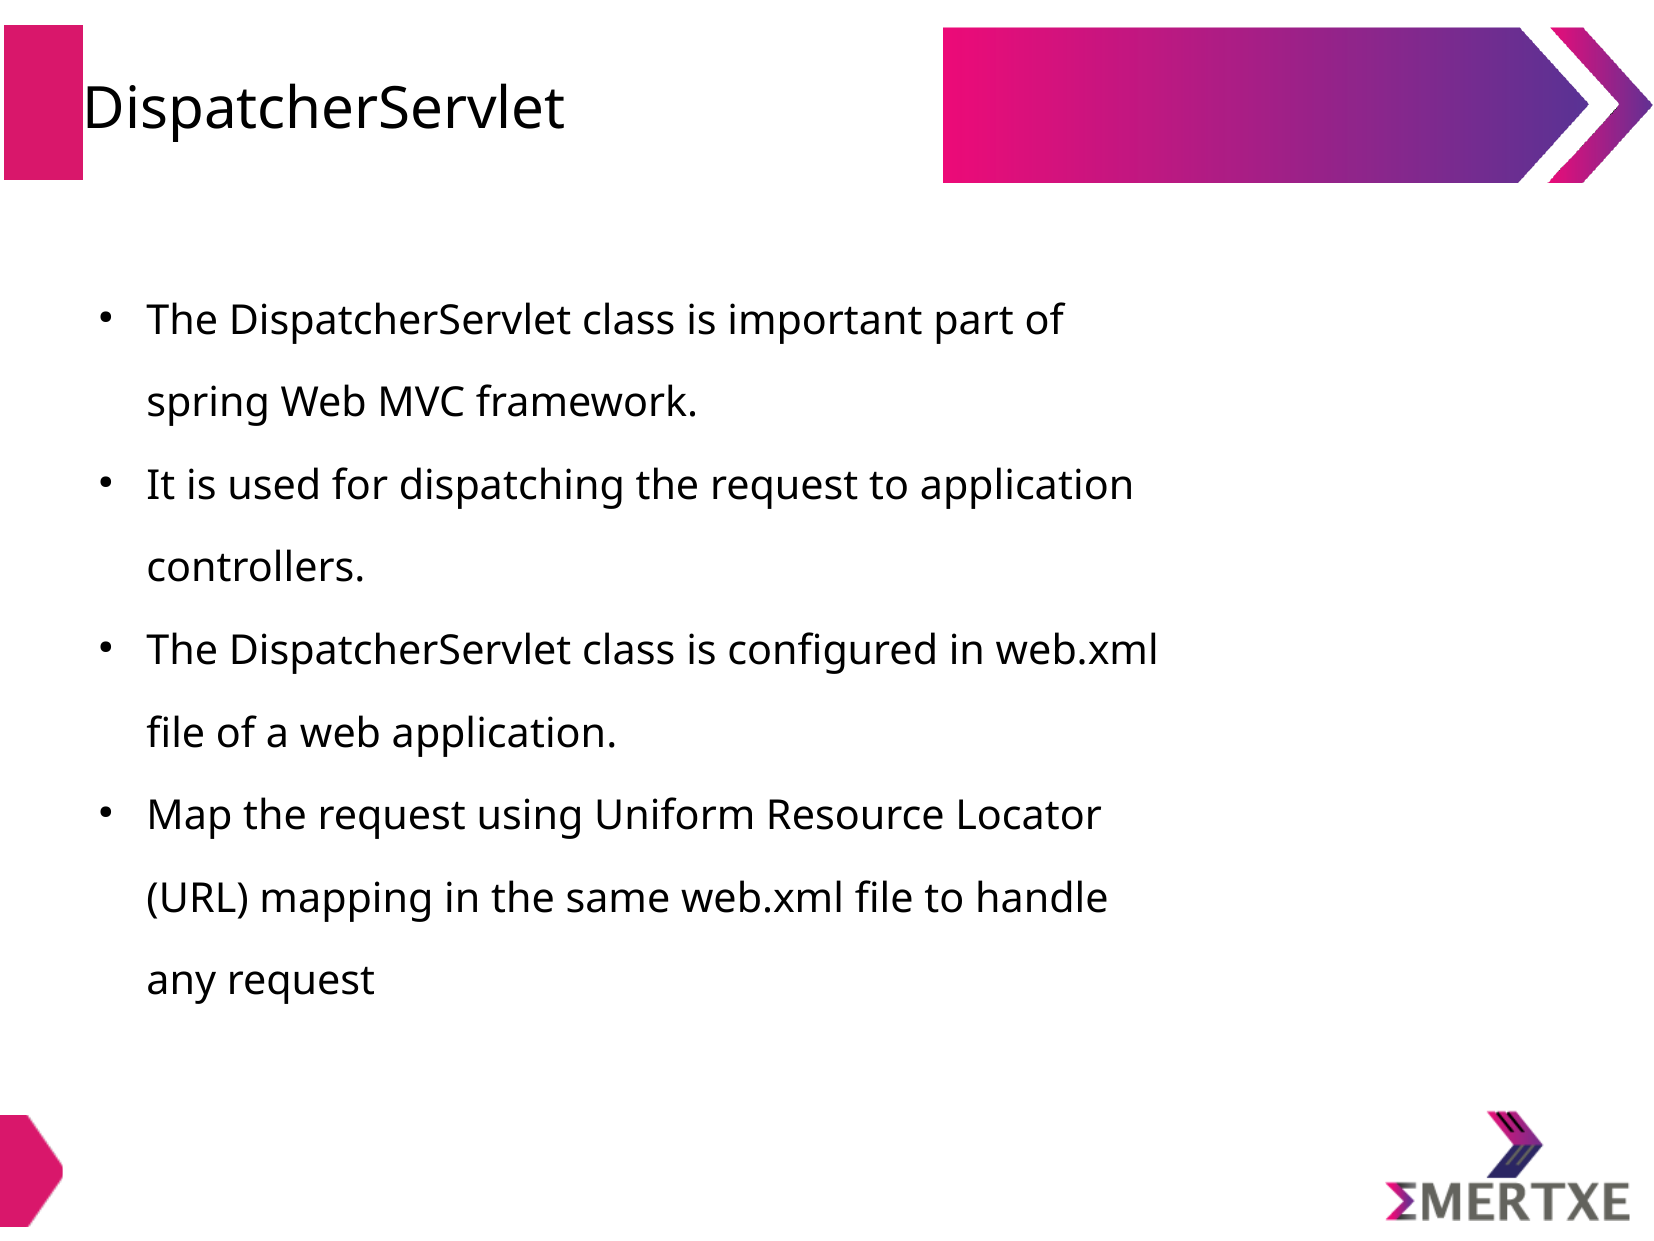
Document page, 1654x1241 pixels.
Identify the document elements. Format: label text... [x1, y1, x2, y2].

title DispatcherServlet [82, 2, 1571, 210]
picture [1571, 27, 1653, 183]
list The DispatcherServlet class is important part of spring Web MVC framework. It is used for dispatching the request to application controllers. The DispatcherServlet class is configured in web.xml file of a web application. Map the request using Uniform Resource Locator (URL) mapping in the same web.xml file to handle any request [82, 290, 1571, 1010]
picture [1385, 1107, 1631, 1221]
